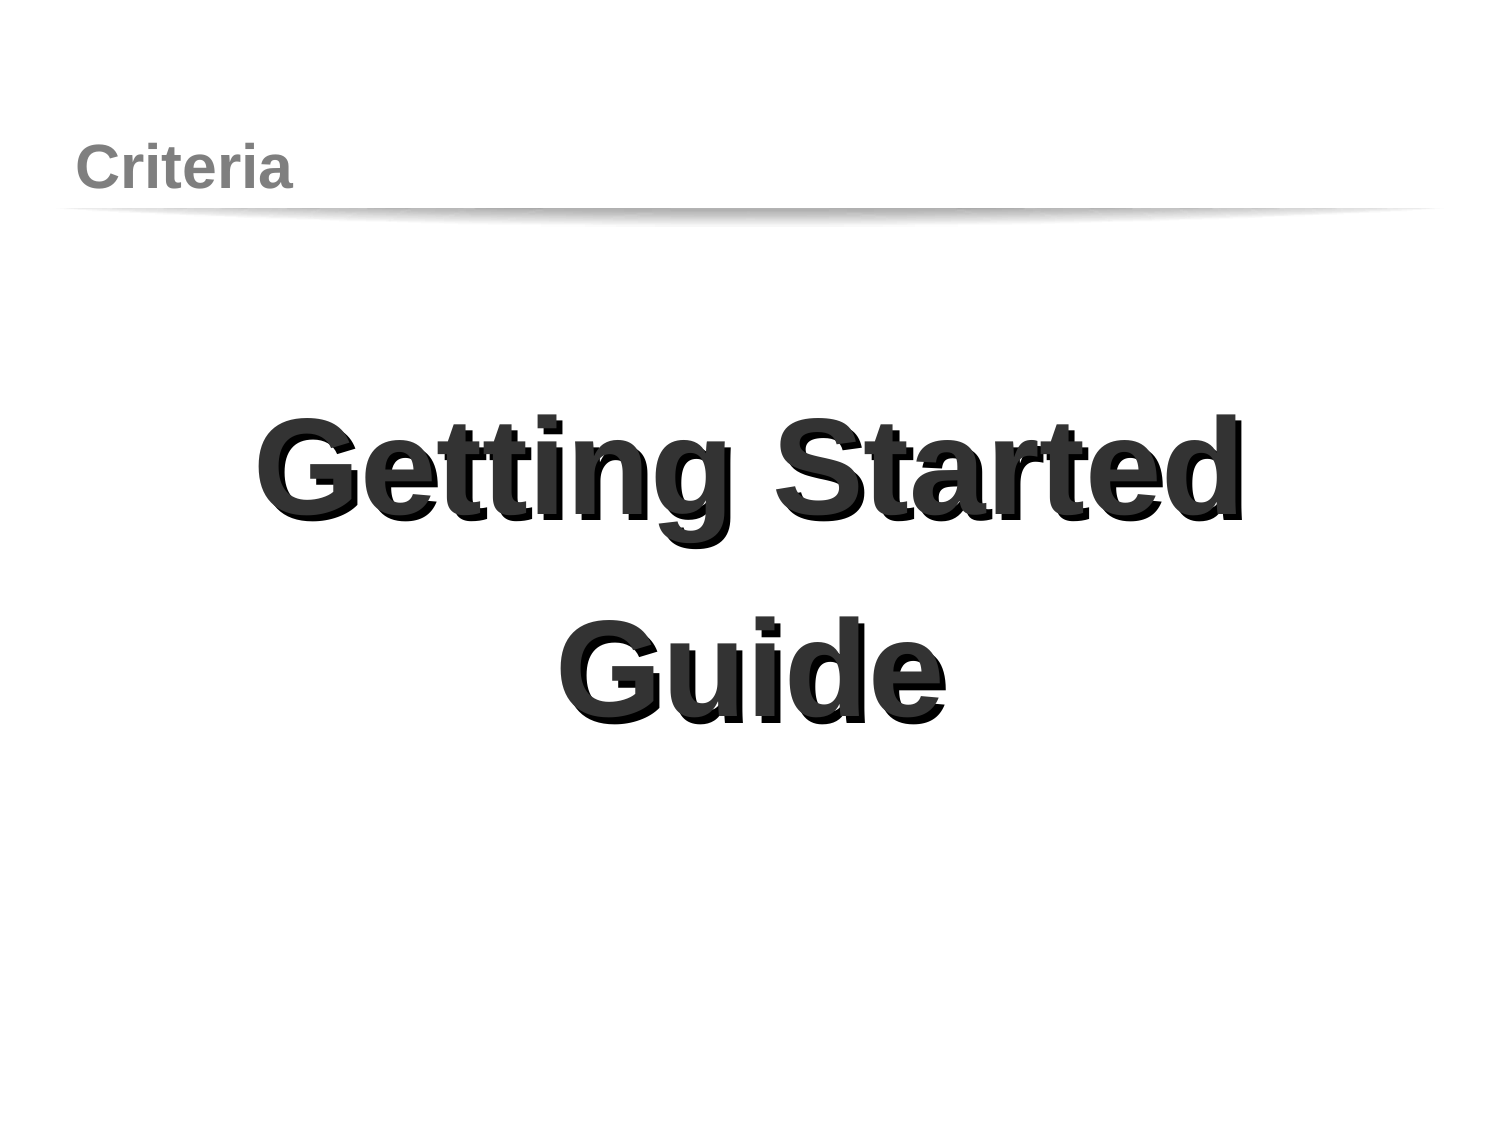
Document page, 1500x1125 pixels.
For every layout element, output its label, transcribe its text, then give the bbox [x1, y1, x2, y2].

title Criteria [75, 71, 1426, 203]
text_box Getting Started Guide [75, 376, 1426, 749]
